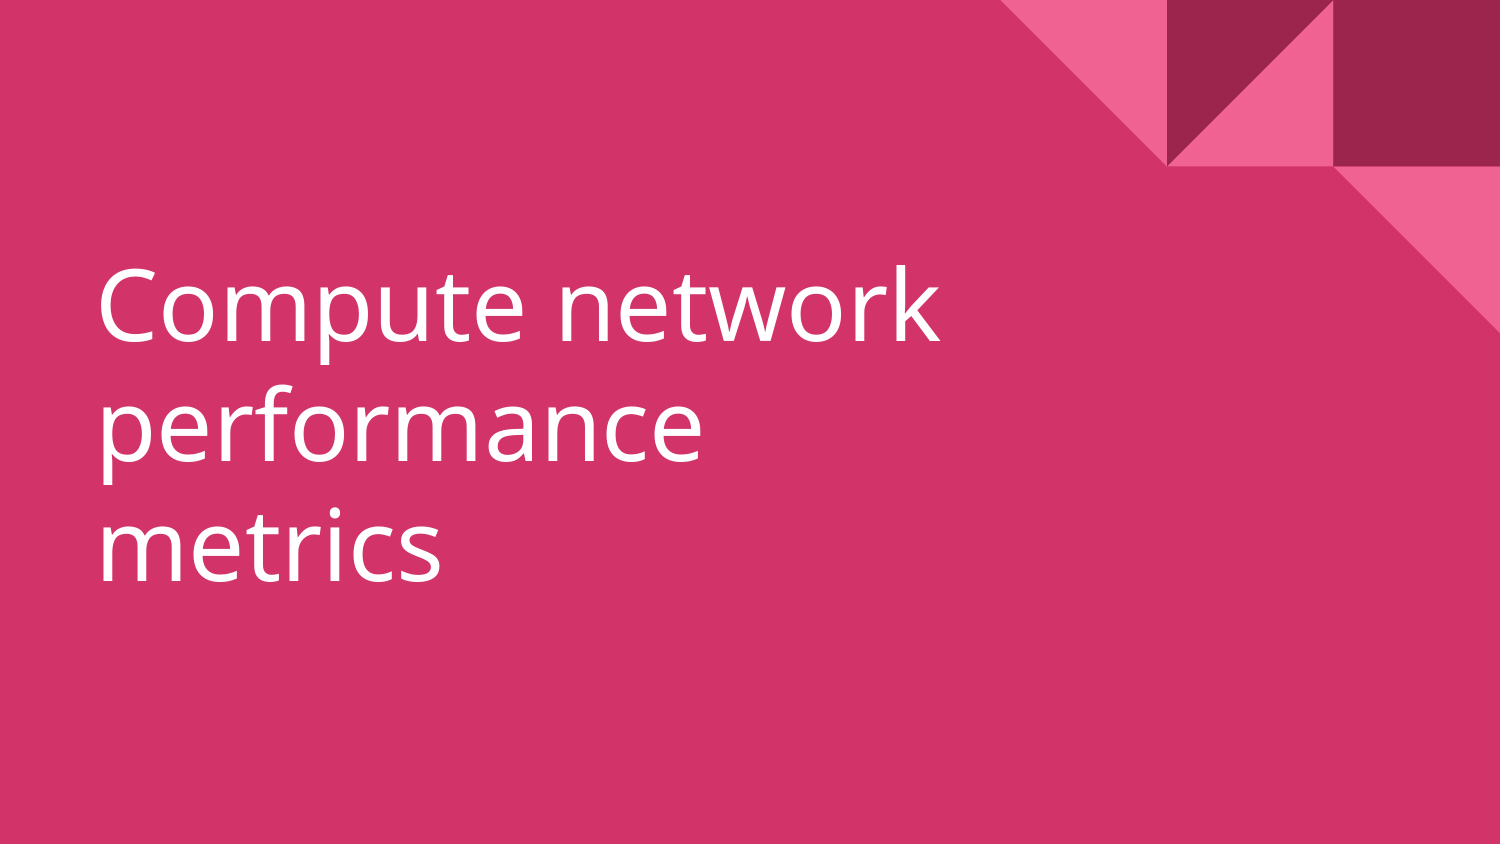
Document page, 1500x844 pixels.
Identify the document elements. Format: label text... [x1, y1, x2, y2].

title Compute network performance metrics [80, 86, 1003, 758]
